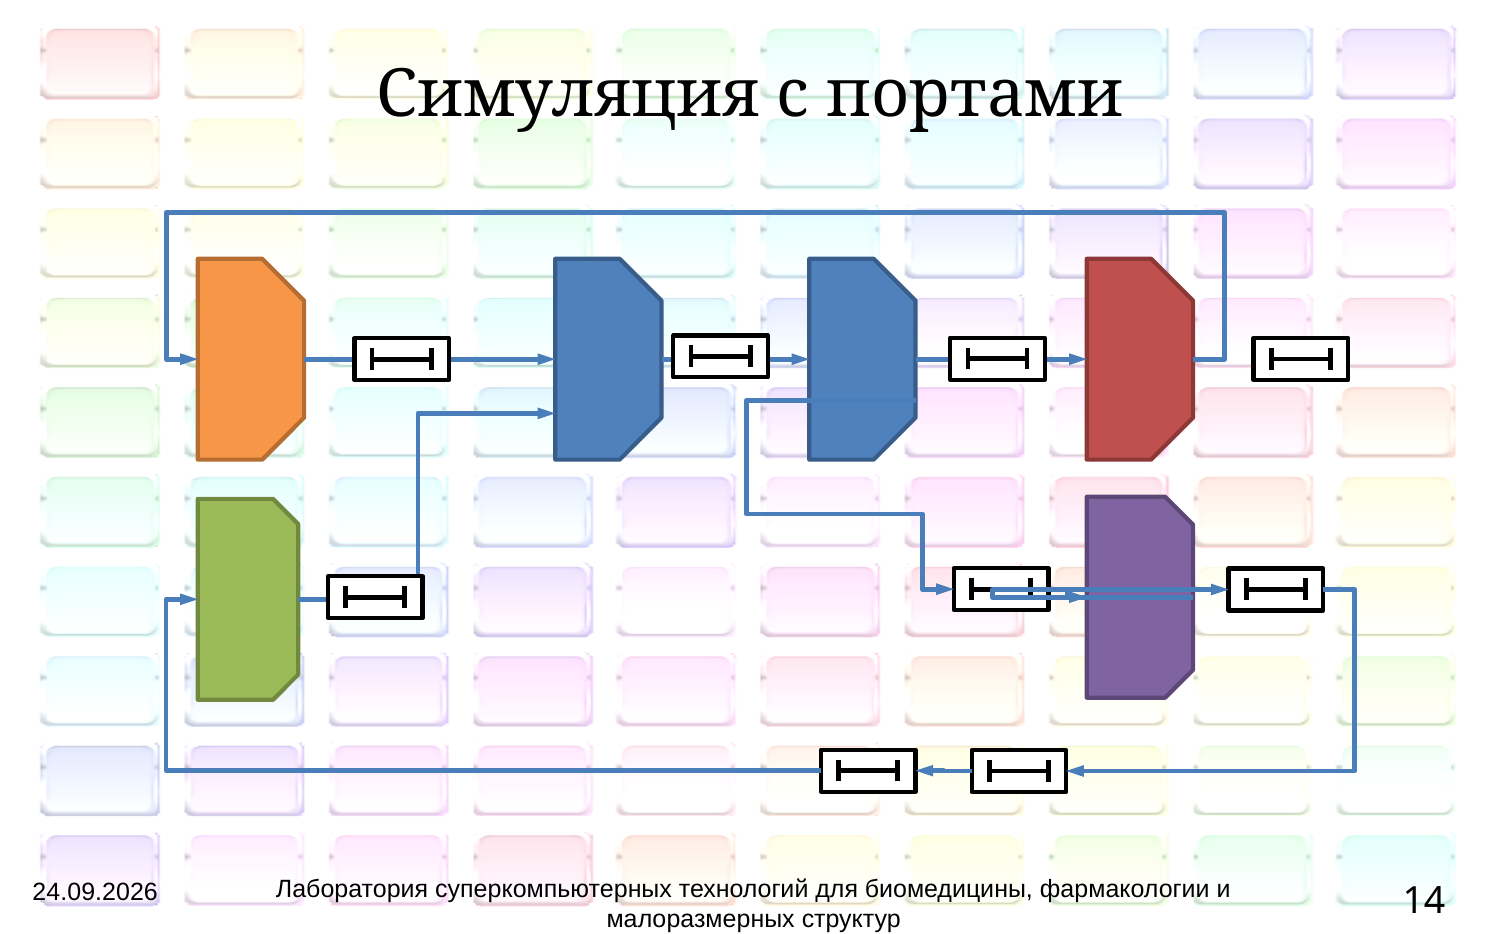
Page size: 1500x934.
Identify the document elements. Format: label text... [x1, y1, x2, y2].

text_box [1086, 258, 1194, 460]
text_box [197, 258, 305, 460]
text_box [1254, 338, 1348, 380]
text_box [328, 576, 422, 618]
text_box [821, 750, 916, 792]
text_box [1086, 496, 1194, 587]
text_box [809, 258, 916, 398]
text_box [1086, 600, 1194, 698]
text_box <number> [1387, 868, 1473, 918]
text_box [354, 338, 449, 380]
text_box [555, 258, 662, 460]
picture [0, 0, 1500, 933]
text_box [1086, 592, 1194, 599]
text_box 18.11.2012 [17, 868, 184, 918]
text_box Симуляция с портами [75, 41, 1426, 137]
text_box [809, 403, 916, 460]
text_box [673, 335, 768, 377]
text_box [197, 498, 299, 700]
text_box [1229, 569, 1323, 610]
text_box Лаборатория суперкомпьютерных технологий для биомедицины, фармакологии и малоразмерных структур [171, 864, 1338, 915]
text_box [954, 568, 1048, 610]
text_box [972, 750, 1066, 792]
text_box [950, 338, 1045, 380]
